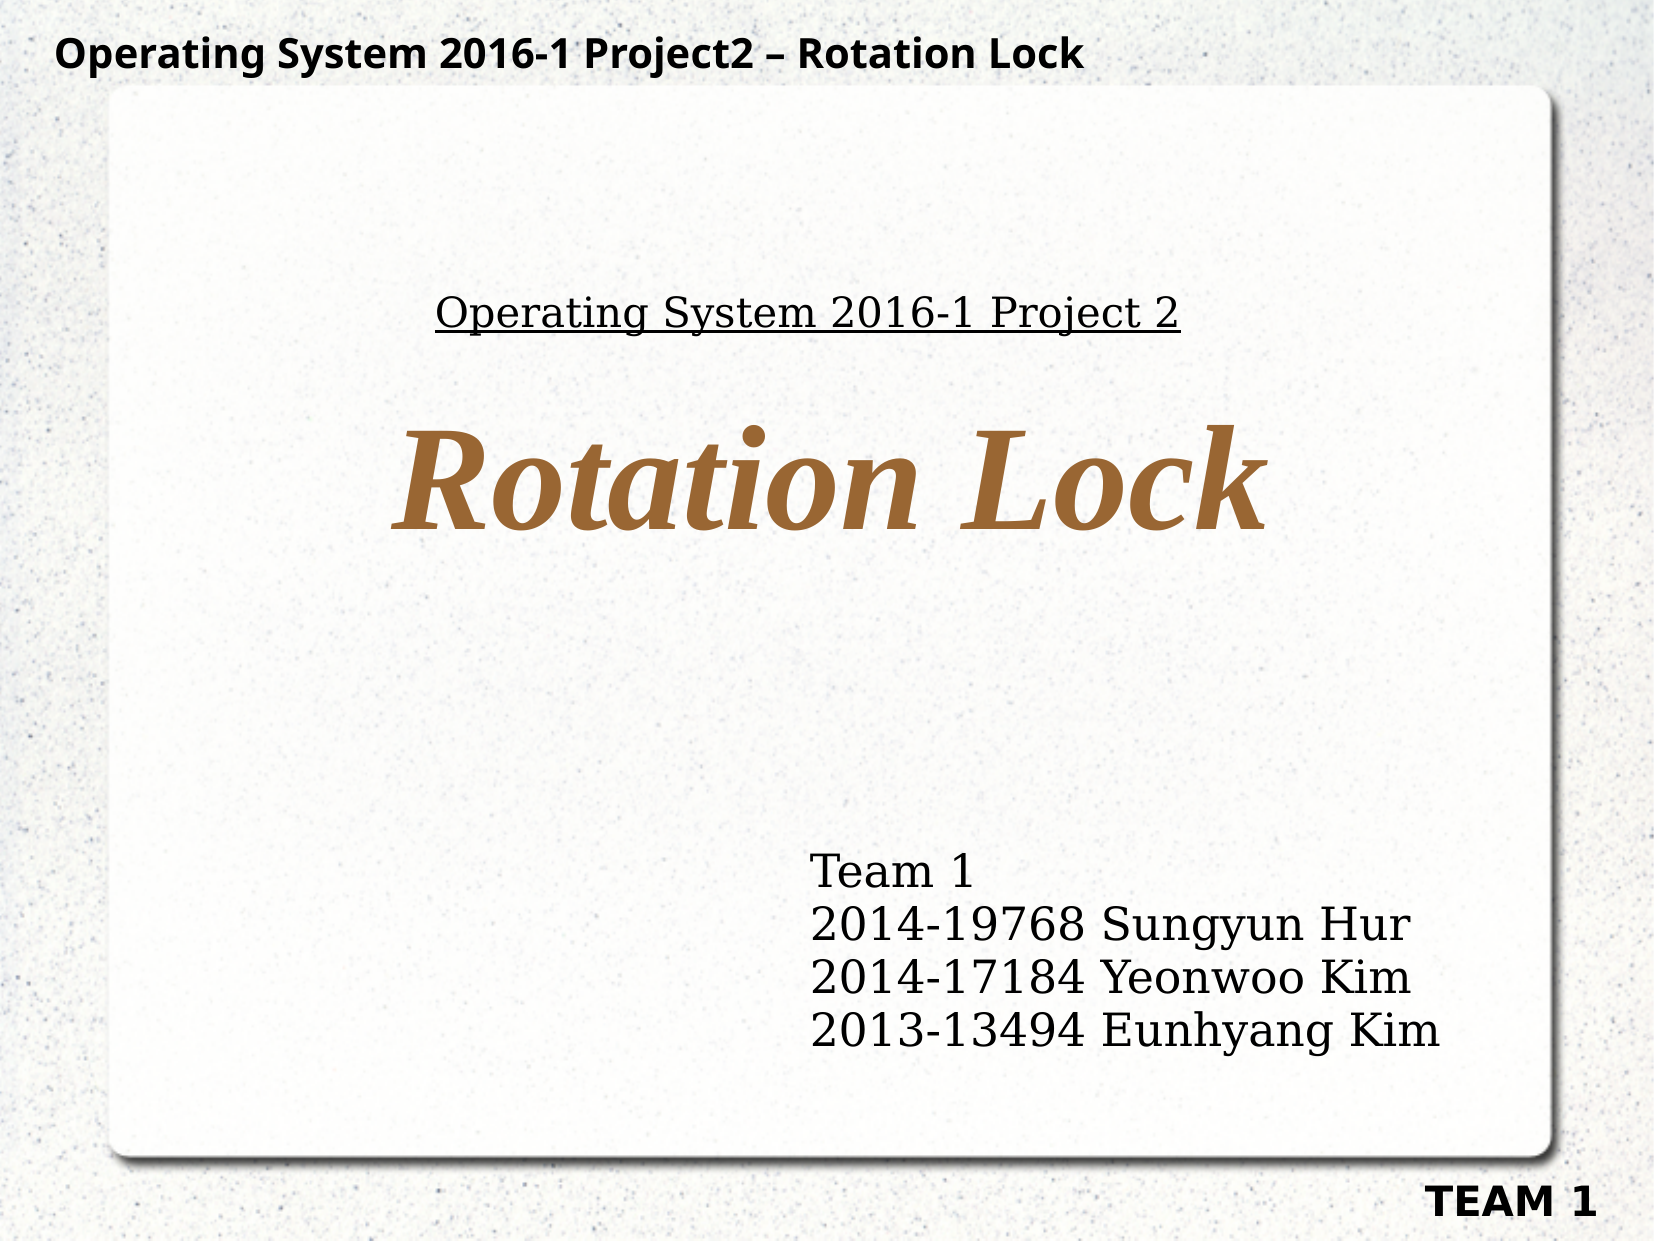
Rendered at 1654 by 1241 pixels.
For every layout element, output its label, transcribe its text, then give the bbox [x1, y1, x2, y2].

text_box Team 1 2014-19768 Sungyun Hur 2014-17184 Yeonwoo Kim 2013-13494 Eunhyang Kim [795, 837, 1486, 1066]
text_box Operating System 2016-1 Project 2 [420, 281, 1351, 346]
text_box Operating System 2016-1 Project2 – Rotation Lock [39, 16, 1195, 82]
title Rotation Lock [86, 375, 1576, 583]
text_box TEAM 1 [1410, 1170, 1651, 1234]
picture [0, 0, 1654, 1241]
